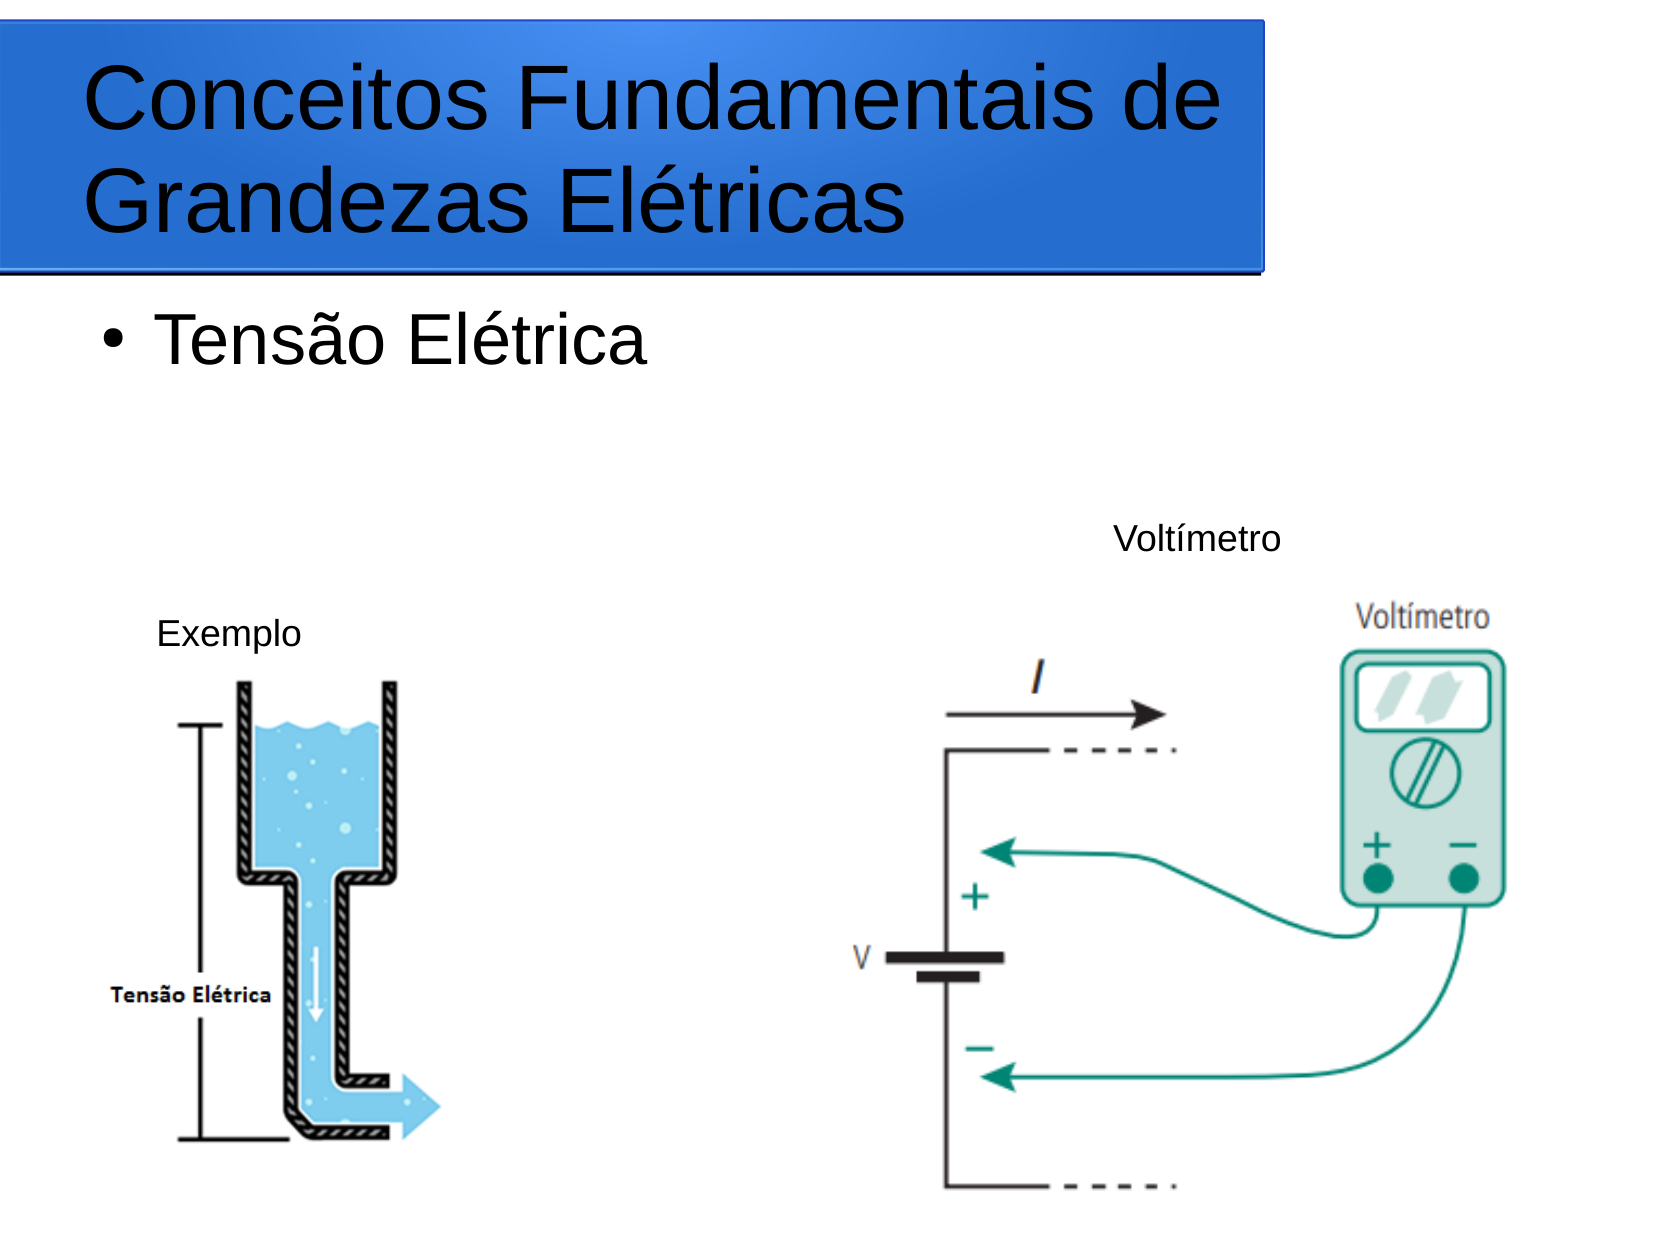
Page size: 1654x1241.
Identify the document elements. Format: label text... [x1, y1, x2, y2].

list Tensão Elétrica [82, 299, 809, 1019]
title Conceitos Fundamentais de Grandezas Elétricas [82, 47, 1571, 253]
text_box Voltímetro [1098, 510, 1536, 567]
text_box Exemplo [141, 604, 414, 662]
picture [826, 566, 1594, 1204]
picture [81, 649, 485, 1184]
